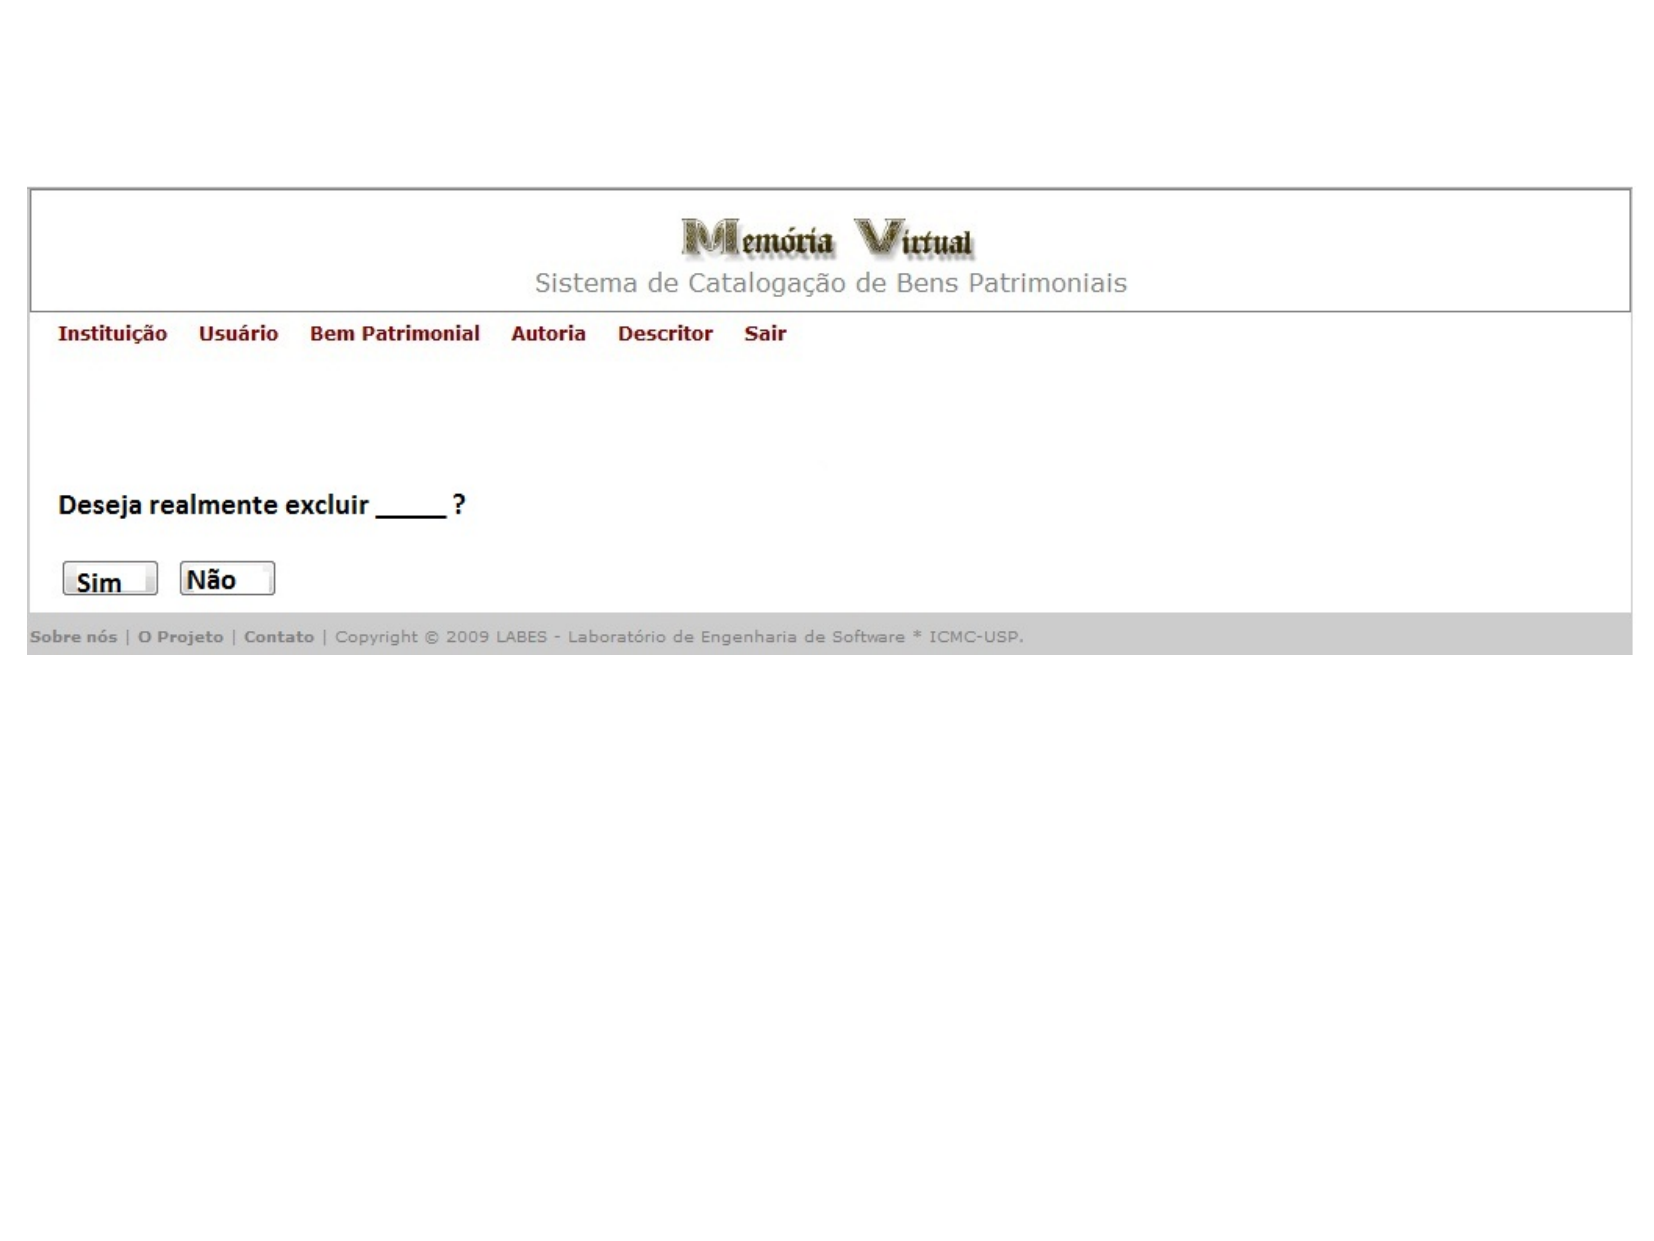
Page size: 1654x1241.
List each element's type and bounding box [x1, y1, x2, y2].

picture [27, 186, 1636, 655]
